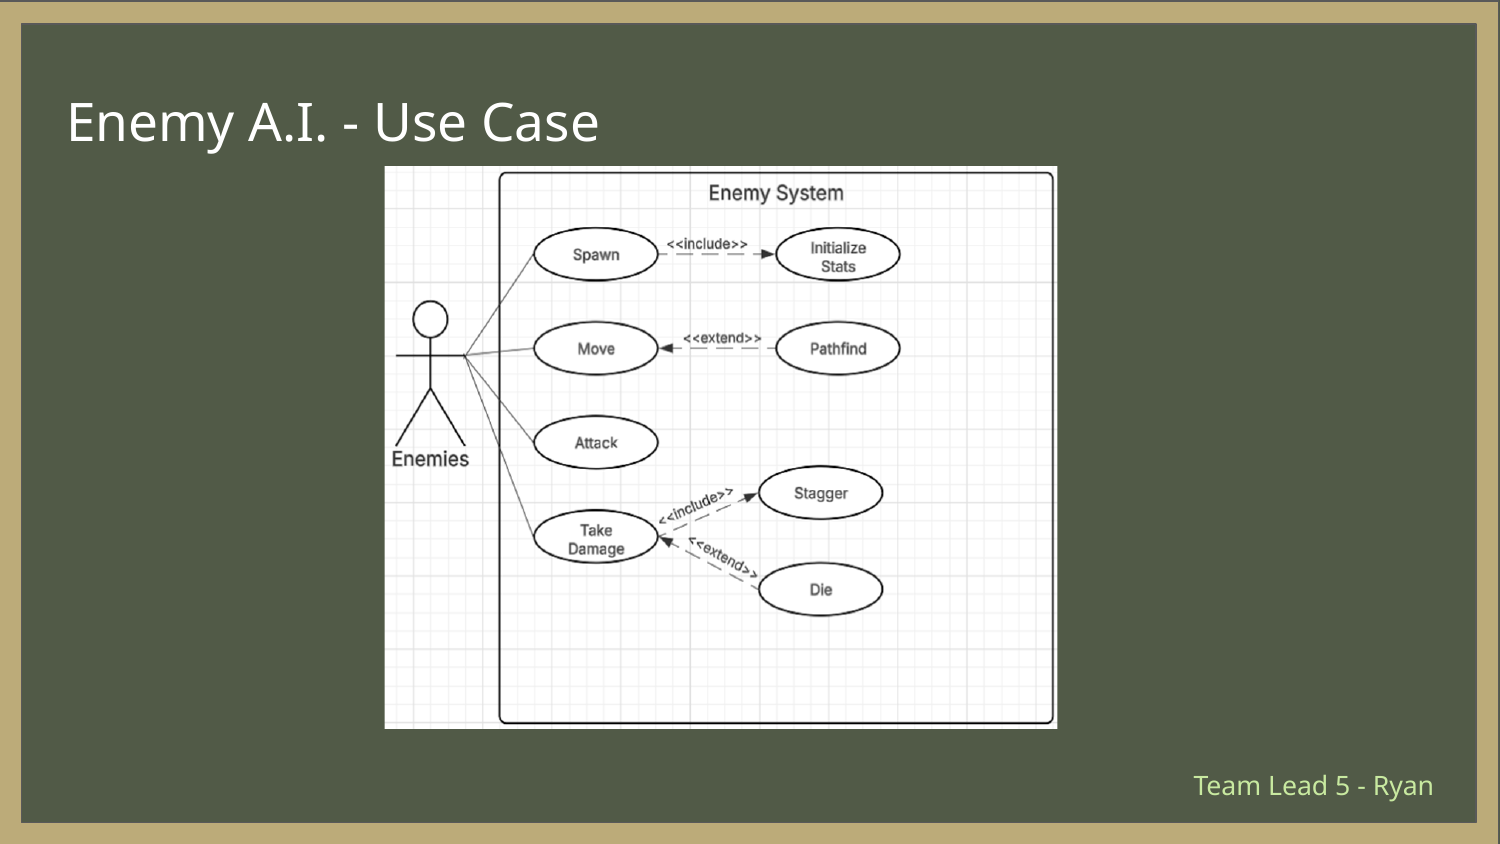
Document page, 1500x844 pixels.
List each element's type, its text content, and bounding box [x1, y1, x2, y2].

list Team Lead 5 - Ryan [1069, 749, 1449, 817]
picture [384, 166, 1058, 729]
title Enemy A.I. - Use Case [51, 72, 1449, 167]
